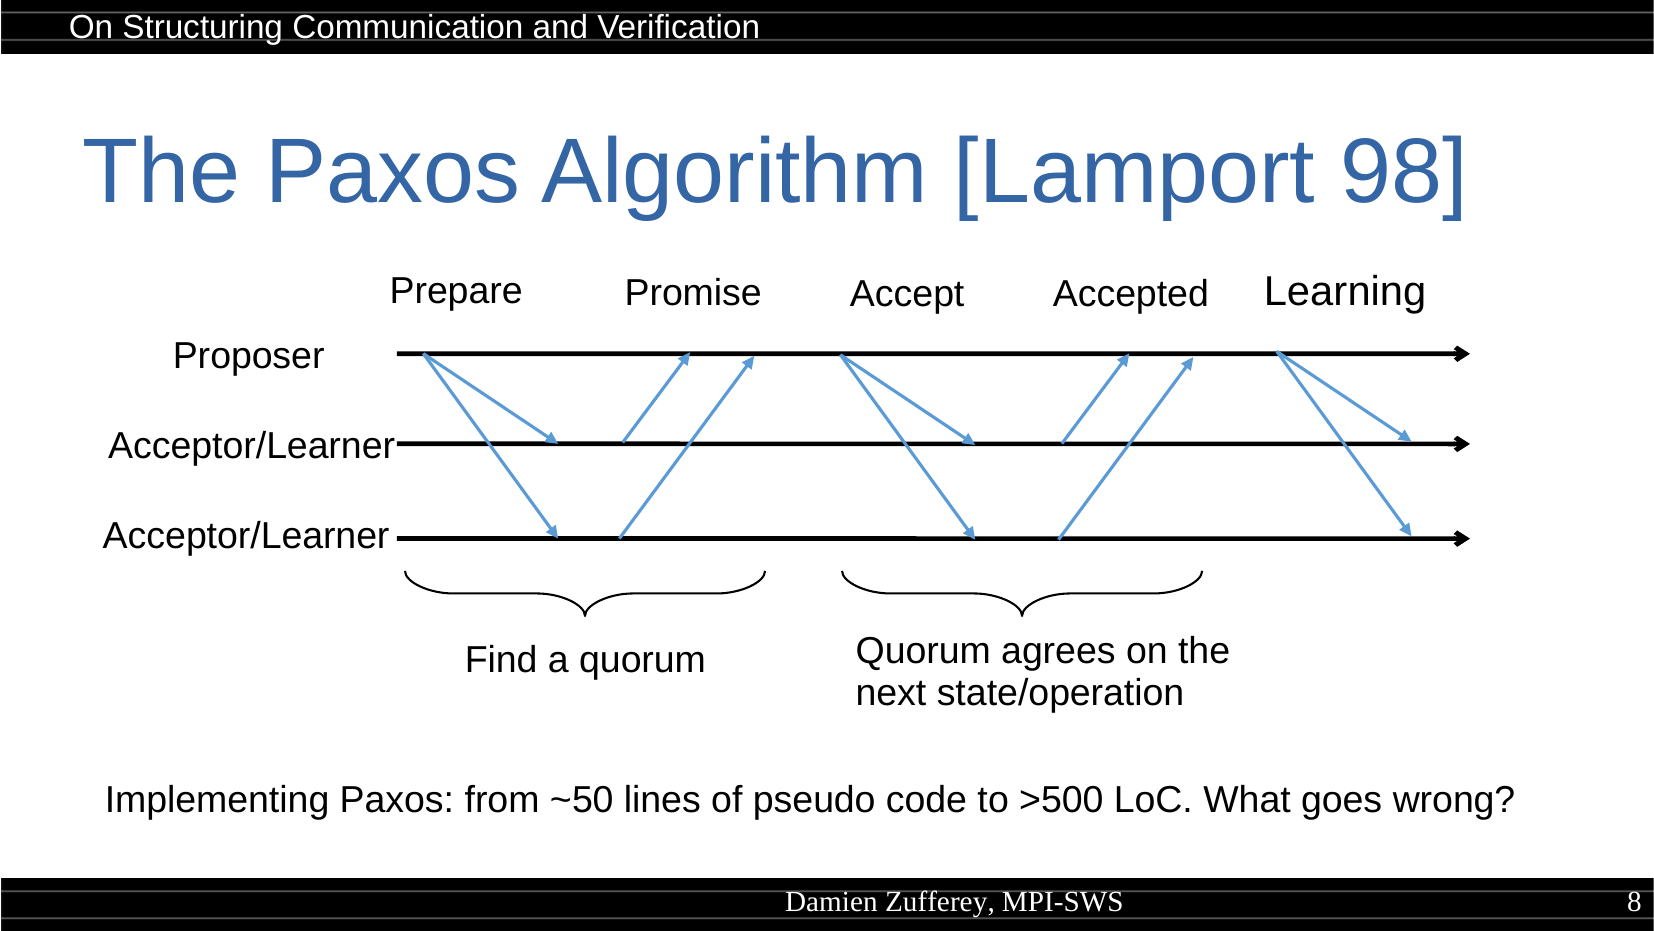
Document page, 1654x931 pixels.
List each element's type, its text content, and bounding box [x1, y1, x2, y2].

text_box Quorum agrees on the next state/operation [840, 622, 1246, 721]
text_box Prepare [374, 258, 538, 319]
text_box Promise [609, 260, 777, 321]
picture [1, 878, 1654, 931]
text_box Accepted [1038, 261, 1224, 322]
text_box Learning [1248, 256, 1442, 321]
text_box Proposer [158, 323, 340, 384]
text_box Acceptor/Learner [93, 413, 410, 474]
picture [1, 0, 1654, 54]
text_box Find a quorum [450, 630, 721, 688]
text_box Accept [835, 261, 980, 322]
title The Paxos Algorithm [Lamport 98] [82, 92, 1571, 249]
text_box Implementing Paxos: from ~50 lines of pseudo code to >500 LoC. What goes wrong? [90, 770, 1531, 828]
text_box Acceptor/Learner [87, 503, 405, 564]
